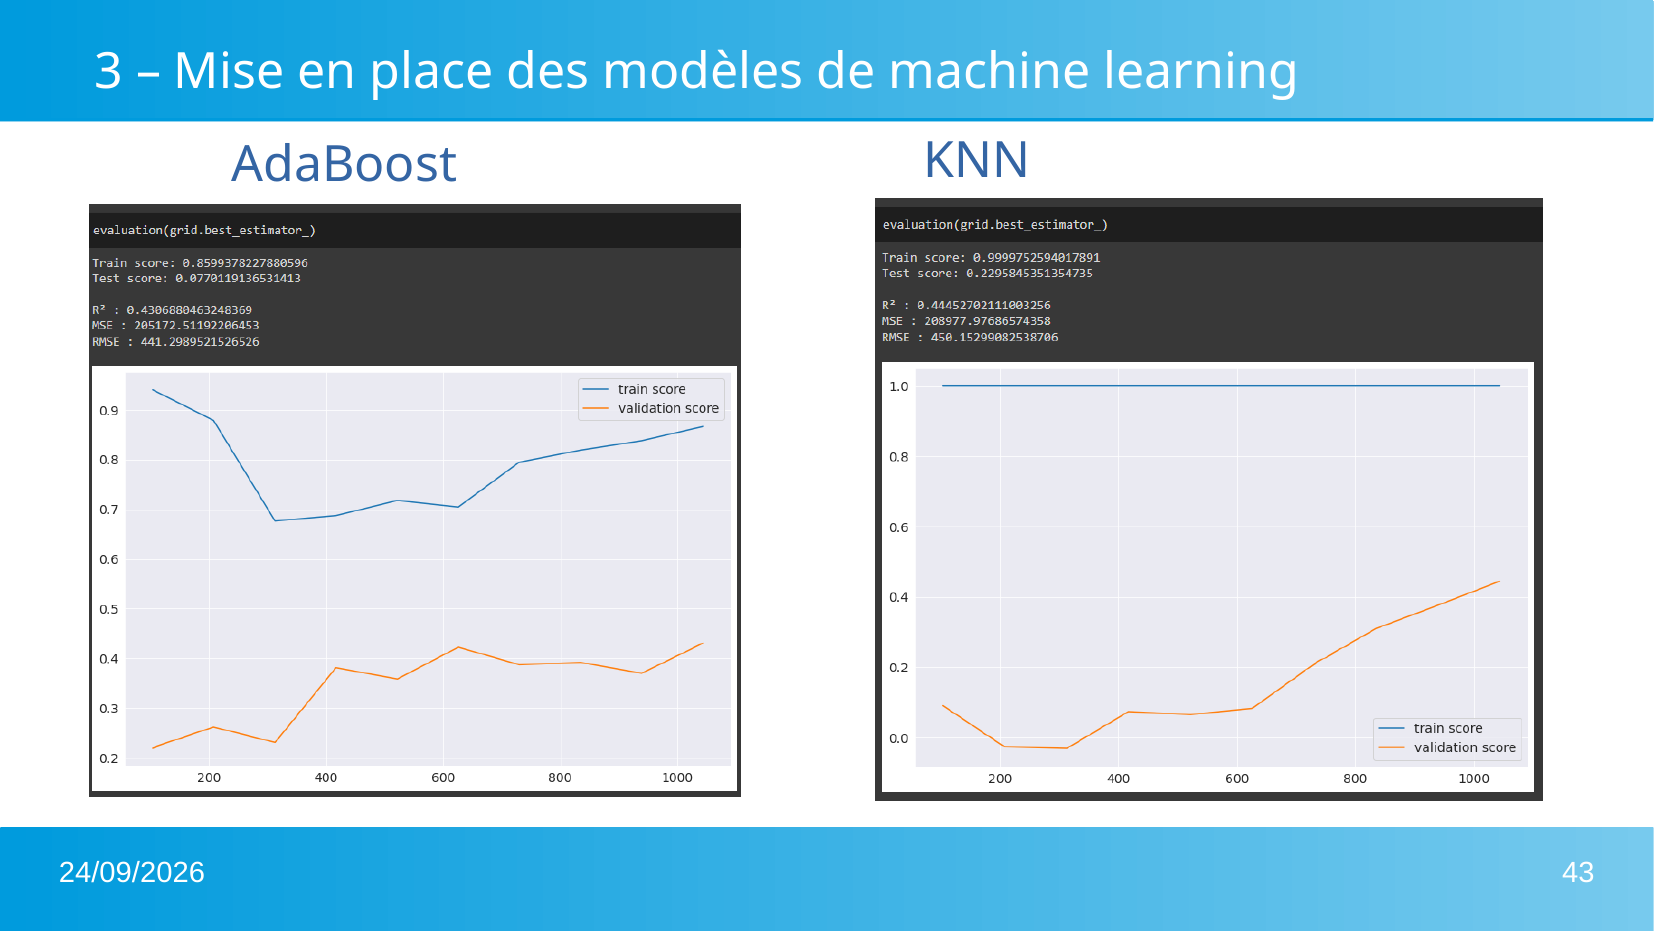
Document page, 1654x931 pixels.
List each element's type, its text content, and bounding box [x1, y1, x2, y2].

title 3 – Mise en place des modèles de machine learning [59, 29, 1595, 108]
text_box KNN [908, 116, 1152, 199]
picture [875, 198, 1543, 801]
text_box AdaBoost [216, 120, 602, 203]
picture [89, 204, 741, 797]
